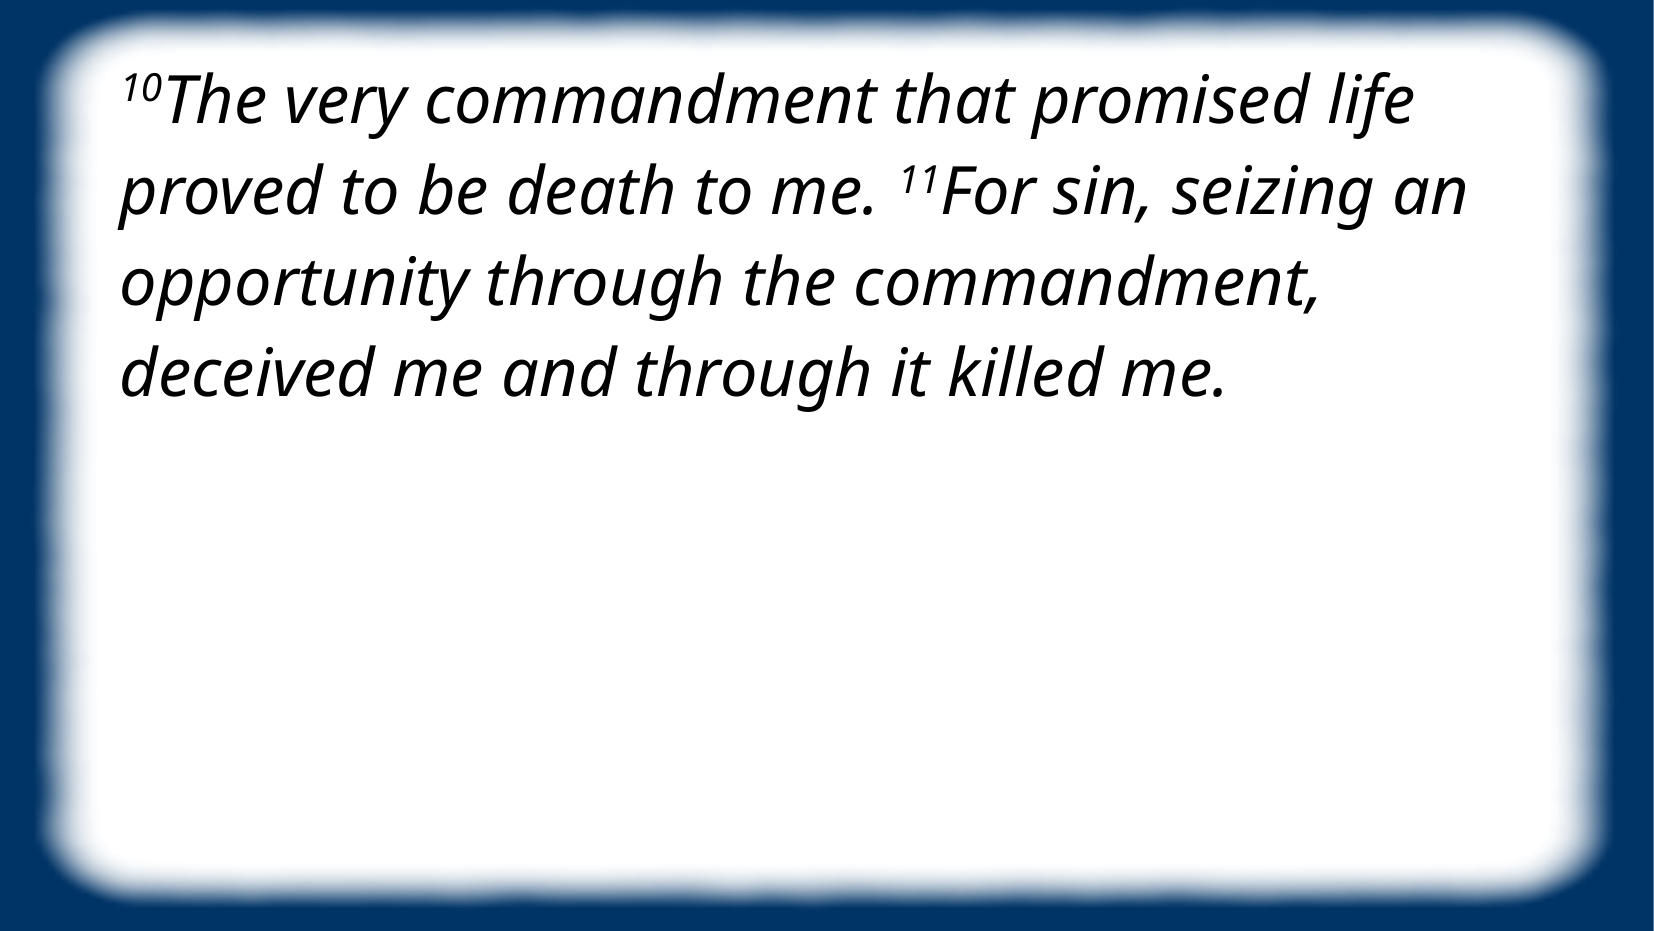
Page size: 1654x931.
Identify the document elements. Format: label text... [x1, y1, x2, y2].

picture [0, 0, 1654, 931]
text_box 10The very commandment that promised life proved to be death to me. 11For sin, seizing an opportunity through the commandment, deceived me and through it killed me. [105, 45, 1546, 415]
